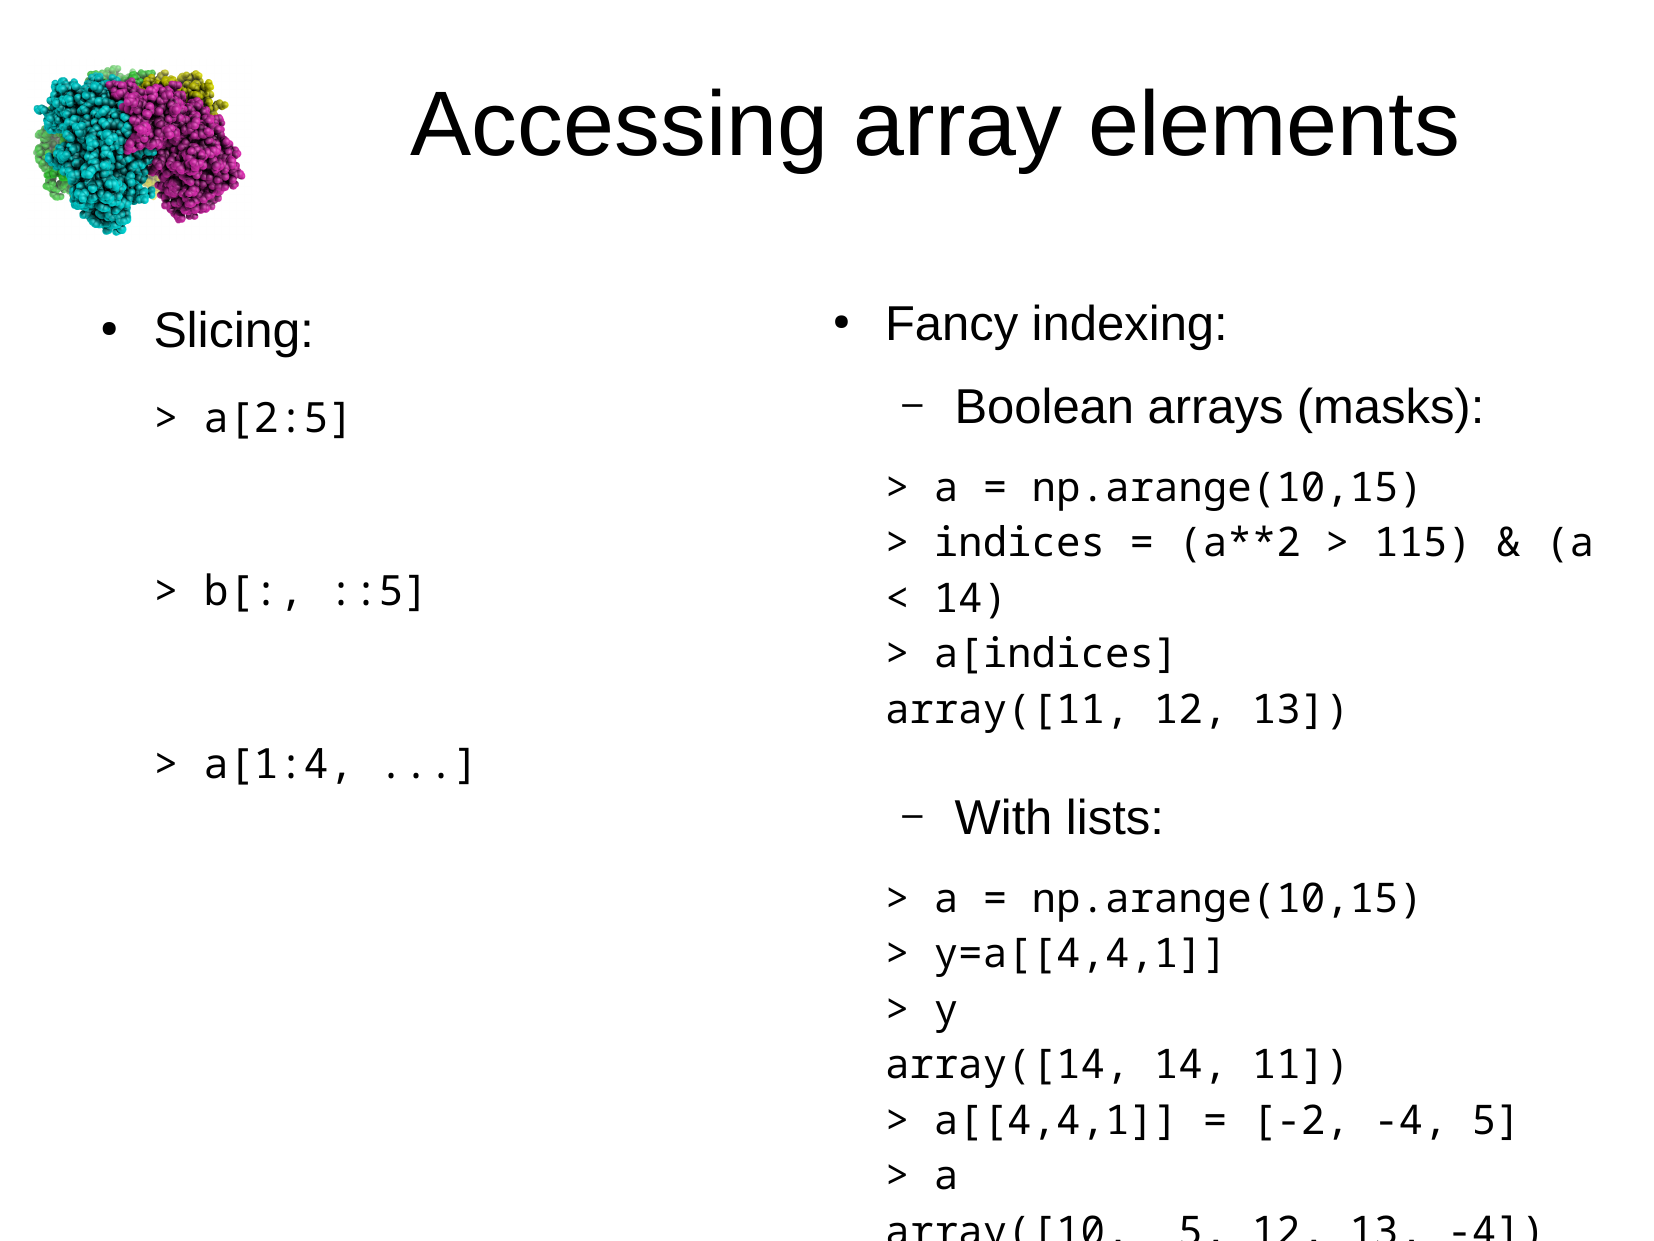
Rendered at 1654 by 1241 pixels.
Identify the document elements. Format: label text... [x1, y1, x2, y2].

title Accessing array elements [221, 0, 1651, 248]
picture [27, 59, 221, 240]
list Fancy indexing: Boolean arrays (masks): > a = np.arange(10,15) > indices = (a**2 > 115) & (a < 14) > a[indices] array([11, 12, 13]) With lists: > a = np.arange(10,15) > y=a[[4,4,1]] > y array([14, 14, 11]) > a[[4,4,1]] = [-2, -4, 5] > a array([10, 5, 12, 13, -4]) [815, 296, 1642, 1241]
list Slicing: > a[2:5] > b[:, ::5] > a[1:4, ...] [82, 302, 809, 1106]
